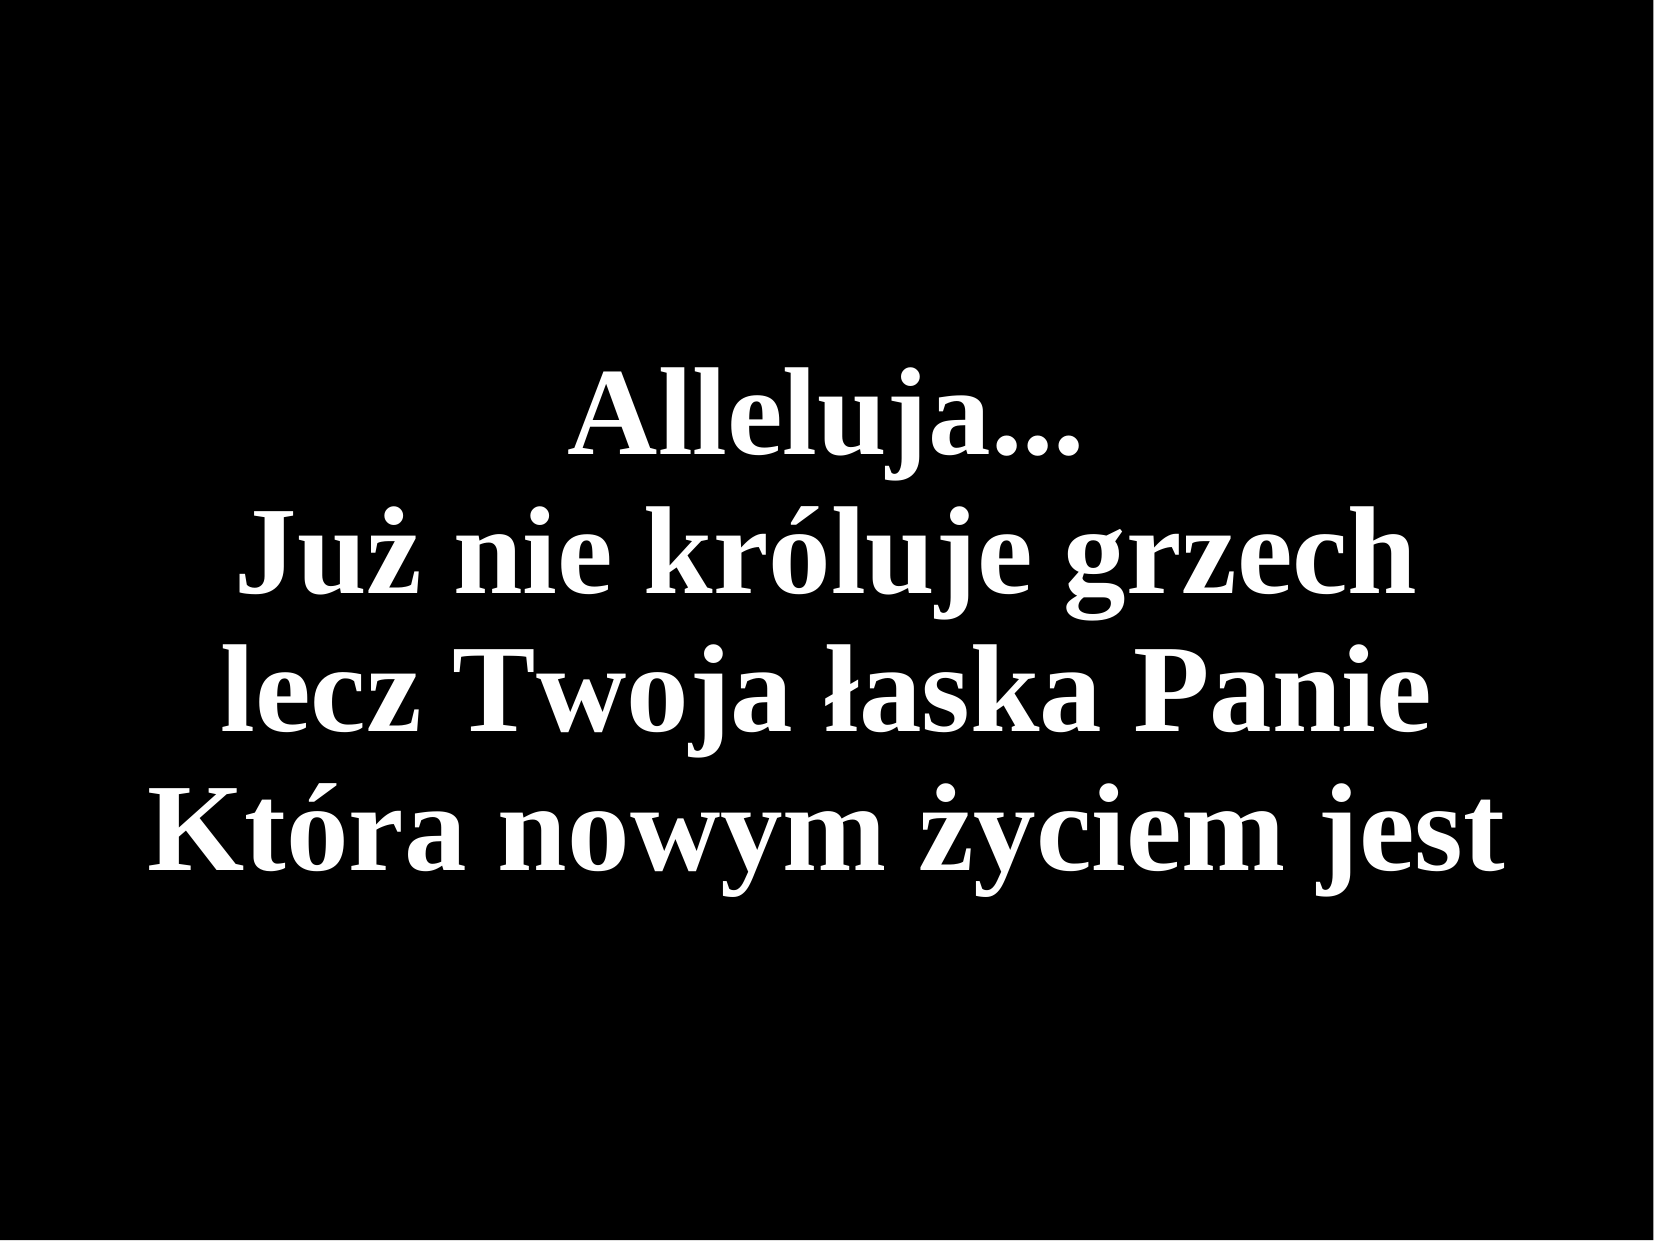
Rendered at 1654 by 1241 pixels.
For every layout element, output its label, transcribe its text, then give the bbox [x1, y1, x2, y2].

title Alleluja... Już nie króluje grzech lecz Twoja łaska Panie Która nowym życiem jest [0, 0, 1654, 1241]
